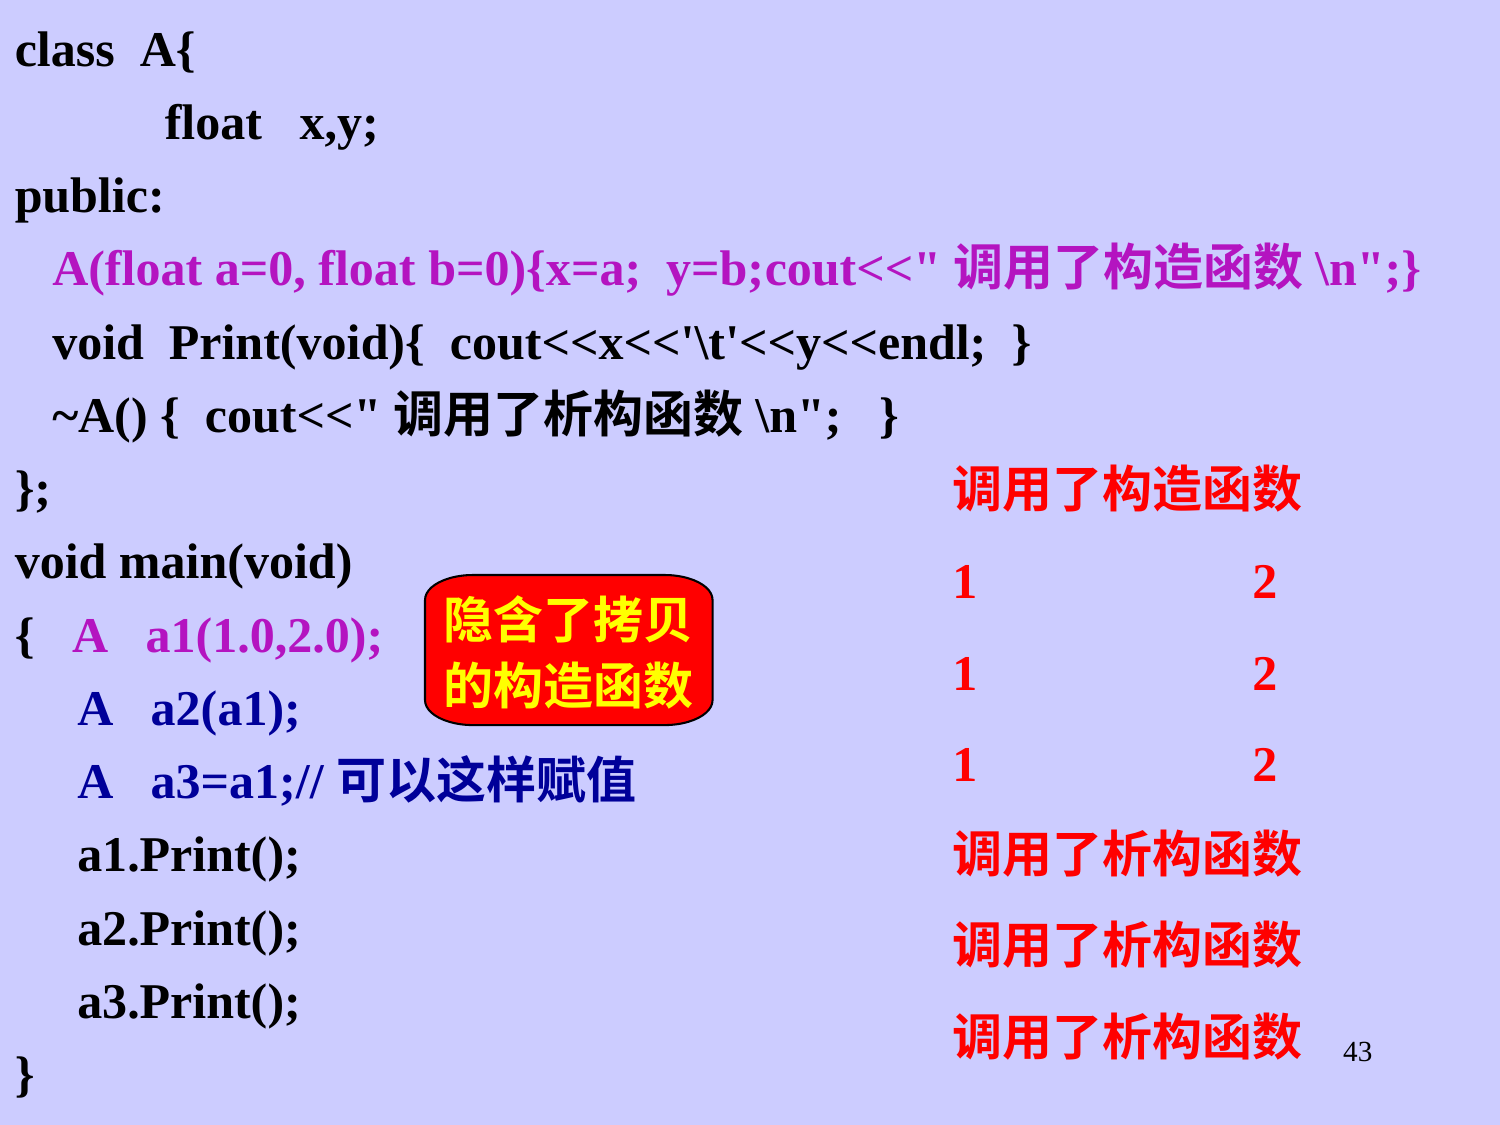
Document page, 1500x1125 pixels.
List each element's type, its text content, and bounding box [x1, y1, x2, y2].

text_box 调用了构造函数 1 2 1 2 1 2 调用了析构函数 调用了析构函数 调用了析构函数 [937, 449, 1375, 1073]
text_box 隐含了拷贝的构造函数 [425, 575, 713, 726]
text_box class A{ float x,y; public: A(float a=0, float b=0){x=a; y=b; cout<<"调用了构造函数\n";} void Print(void){ cout<<x<<'\t'<<y<<endl; } ~A() { cout<<"调用了析构函数\n"; } }; void main(void) { A a1(1.0,2.0); A a2(a1); A a3=a1;//可以这样赋值 a1.Print(); a2.Print(); a3.Print(); } [0, 24, 1500, 1108]
